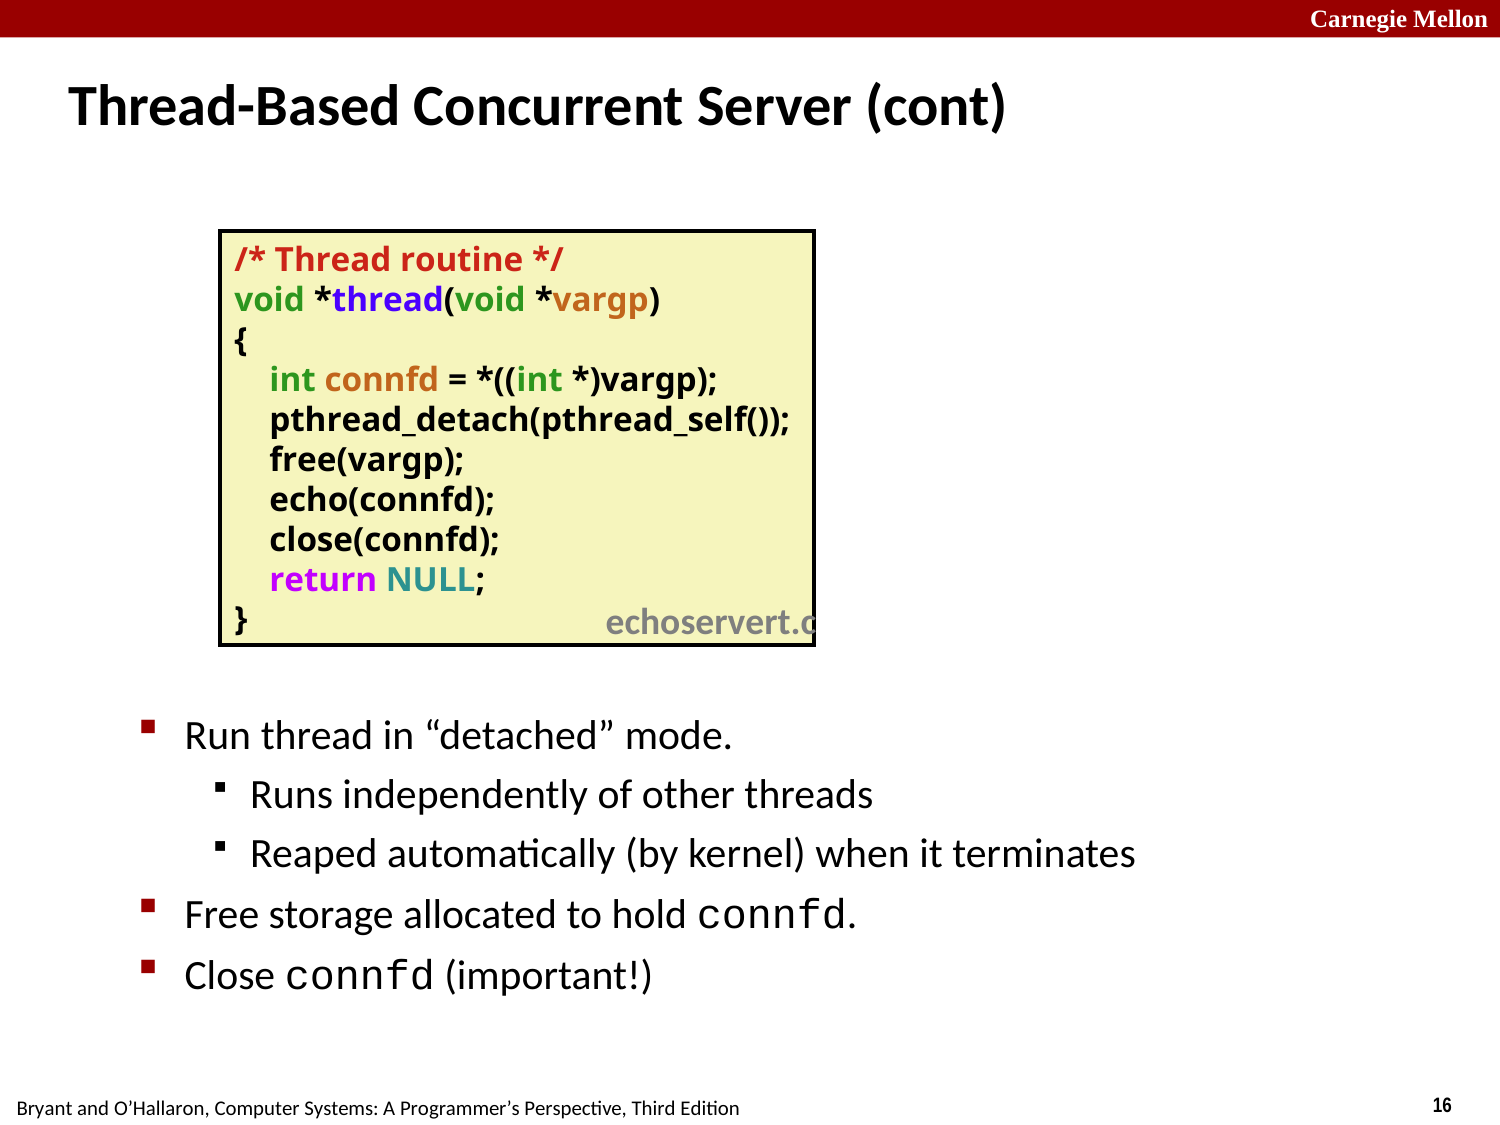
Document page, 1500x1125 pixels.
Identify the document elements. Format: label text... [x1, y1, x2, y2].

text_box echoservert.c [590, 589, 832, 650]
title Thread-Based Concurrent Server (cont) [53, 54, 1454, 149]
list Run thread in “detached” mode. Runs independently of other threads Reaped automatically (by kernel) when it terminates Free storage allocated to hold connfd. Close connfd (important!) [47, 699, 1411, 1070]
text_box /* Thread routine */ void *thread(void *vargp) { int connfd = *((int *)vargp); pthread_detach(pthread_self()); free(vargp); echo(connfd); close(connfd); return NULL; } [219, 230, 815, 645]
